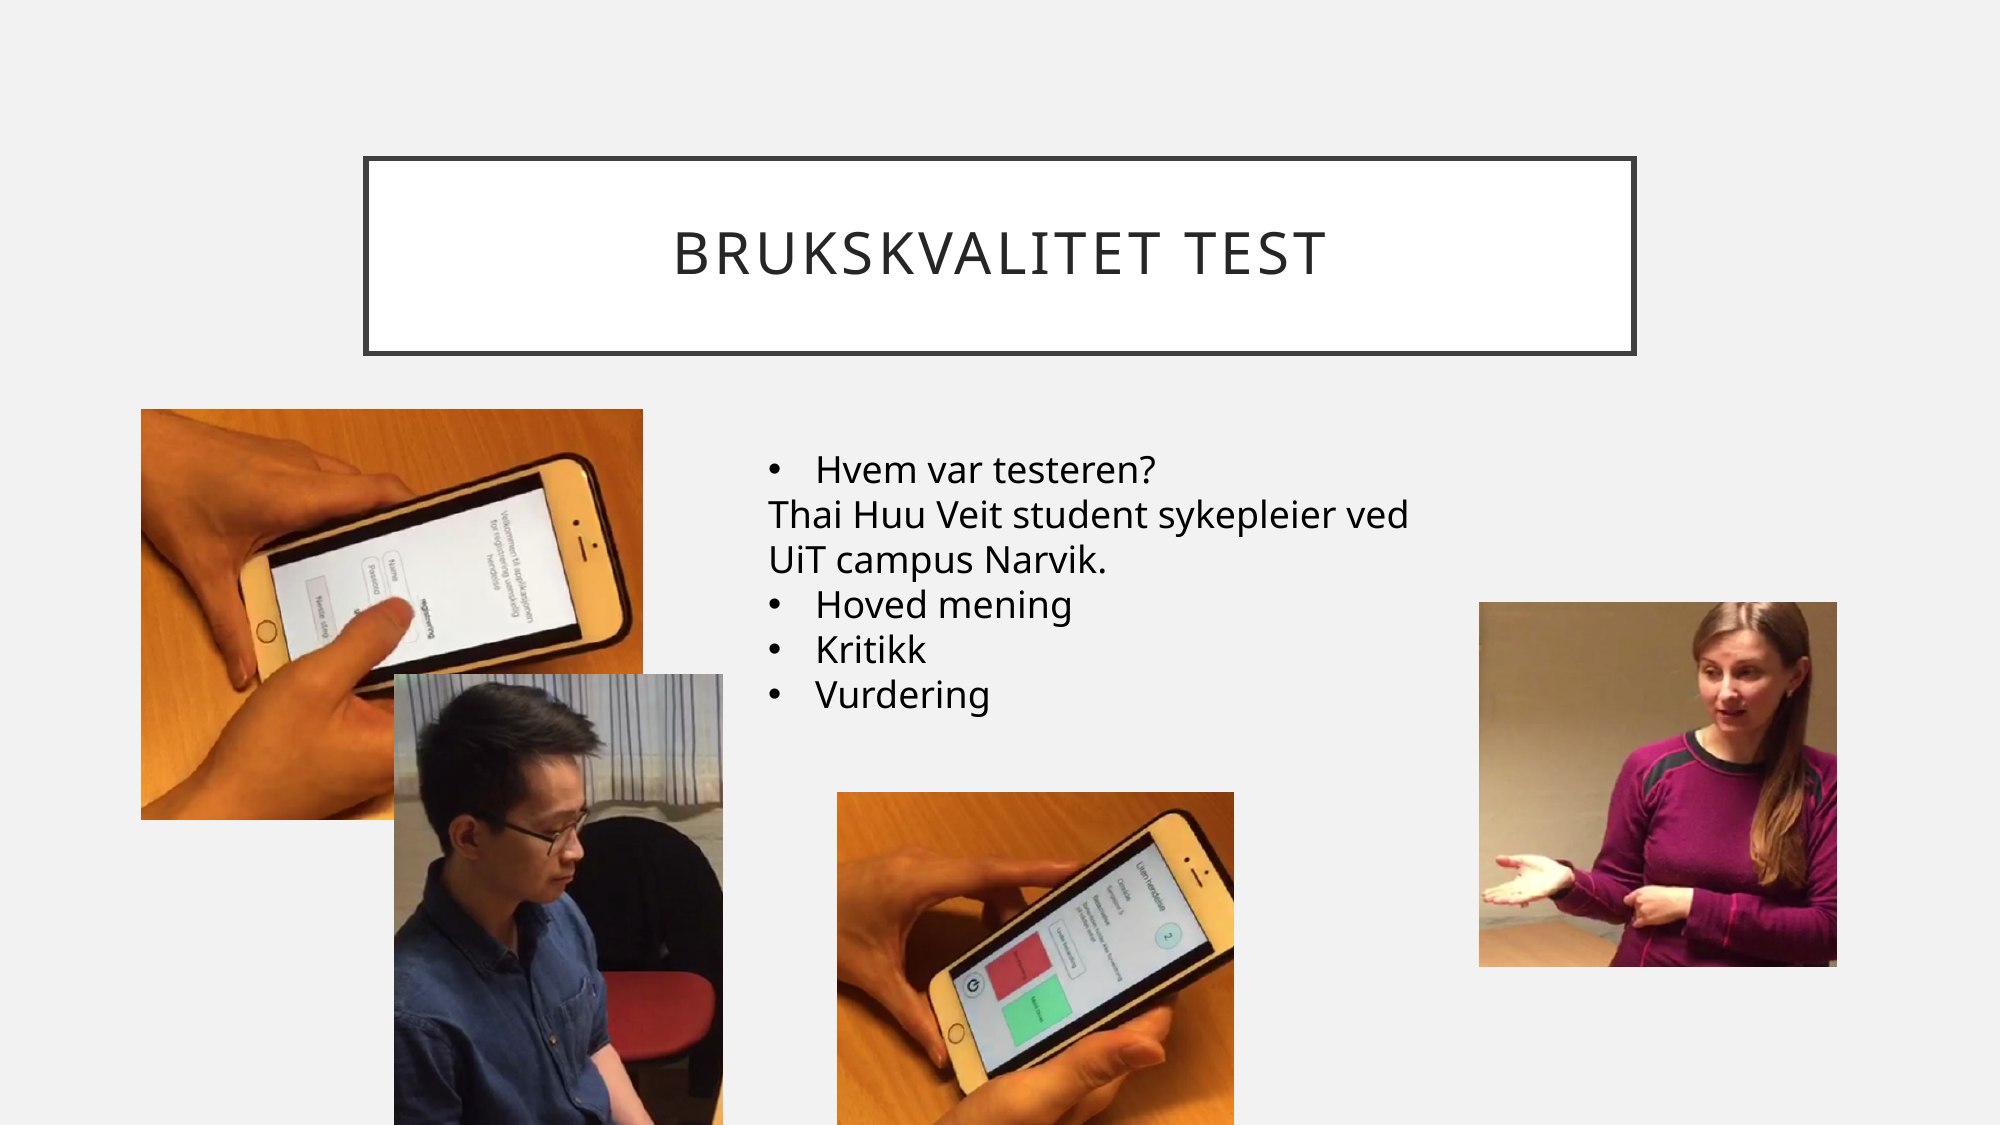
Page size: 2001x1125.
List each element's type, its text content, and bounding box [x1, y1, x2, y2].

picture [141, 409, 723, 1125]
picture [1479, 602, 1837, 967]
title Brukskvalitet test [366, 158, 1634, 354]
picture [837, 792, 1234, 1125]
text_box Hvem var testeren? Thai Huu Veit student sykepleier ved UiT campus Narvik. Hoved mening Kritikk Vurdering [753, 438, 1450, 772]
